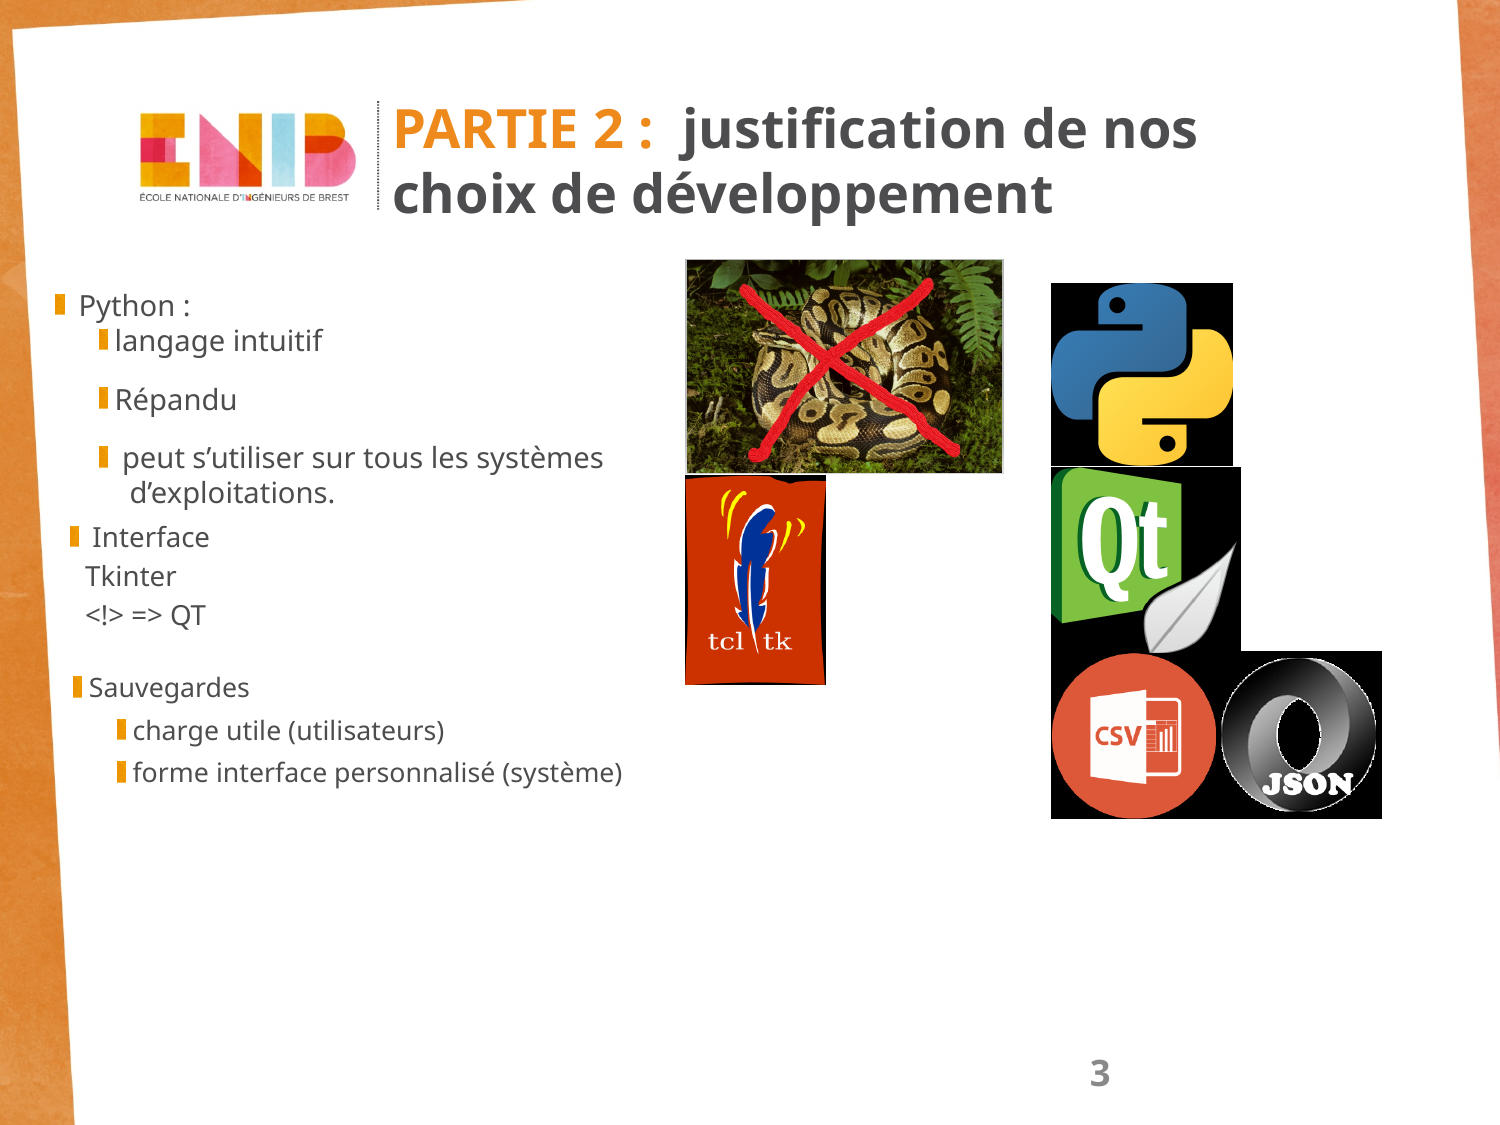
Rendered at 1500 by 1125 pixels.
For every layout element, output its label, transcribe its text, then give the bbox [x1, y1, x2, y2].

list [655, 342, 1300, 654]
text_box Interface Tkinter <!> => QT [70, 519, 435, 632]
list Python : langage intuitif Répandu peut s’utiliser sur tous les systèmes d’exploitations. [40, 279, 685, 591]
text_box Sauvegardes charge utile (utilisateurs) forme interface personnalisé (système) [59, 661, 1060, 886]
title PARTIE 2 : justification de nos choix de développement [392, 94, 1252, 213]
text_box <numéro> [1074, 1042, 1426, 1103]
picture [0, 0, 1500, 1125]
